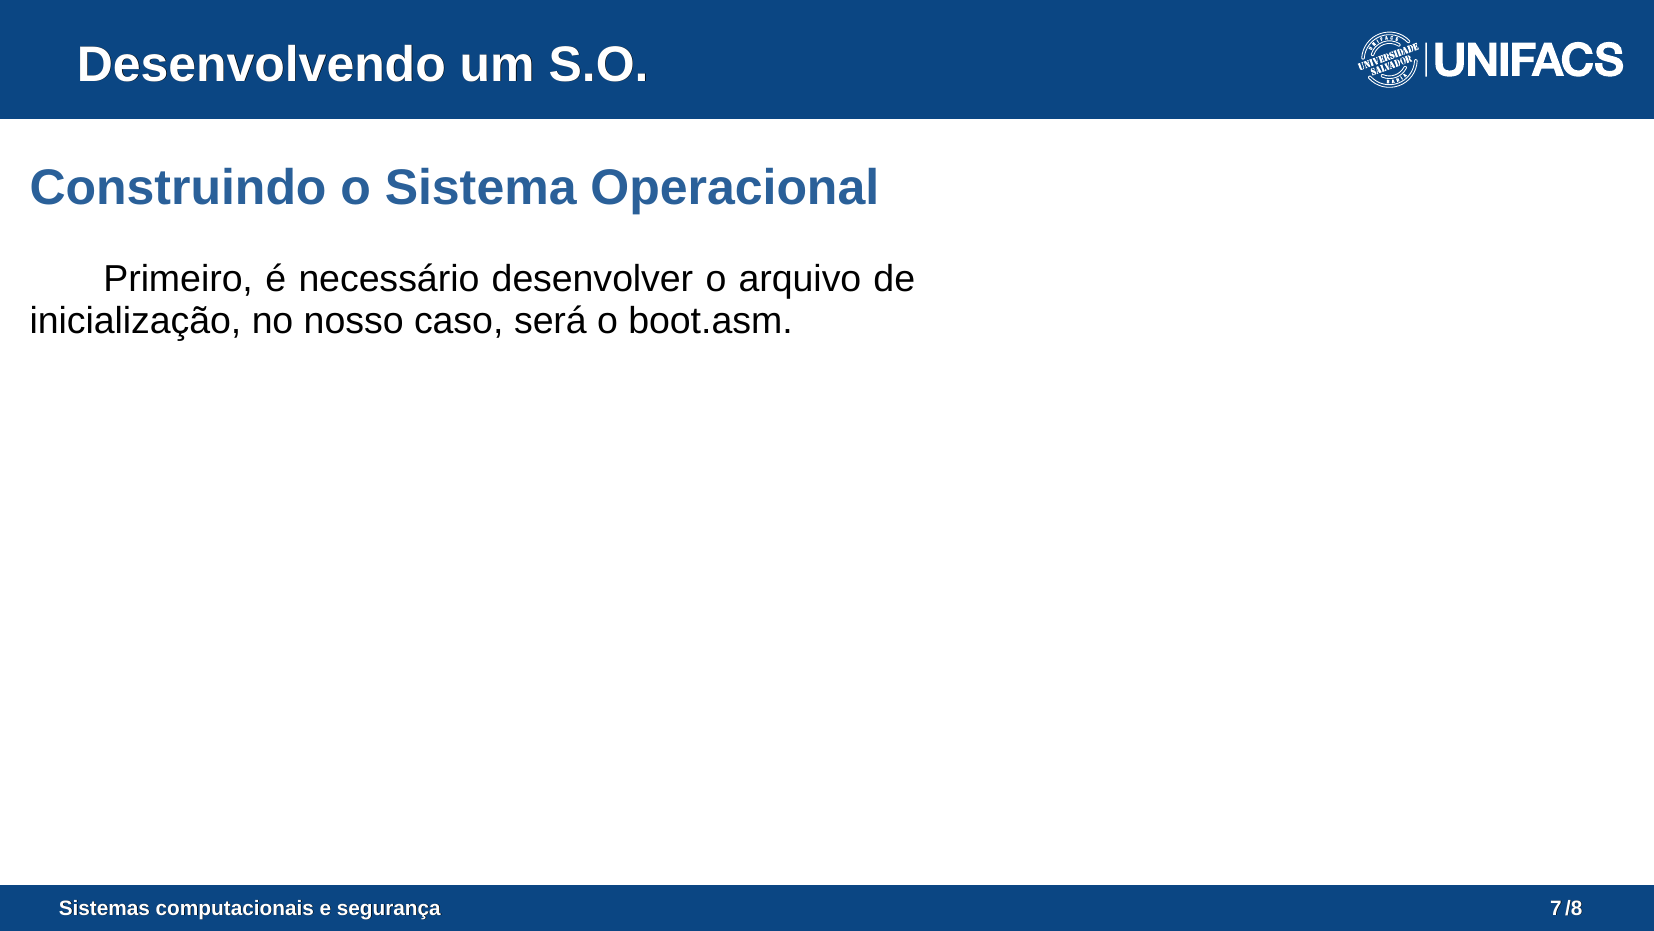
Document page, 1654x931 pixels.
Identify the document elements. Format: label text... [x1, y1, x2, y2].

text_box Construindo o Sistema Operacional Primeiro, é necessário desenvolver o arquivo de inicialização, no nosso caso, será o boot.asm. [29, 159, 916, 866]
text_box Desenvolvendo um S.O. [76, 7, 1329, 120]
